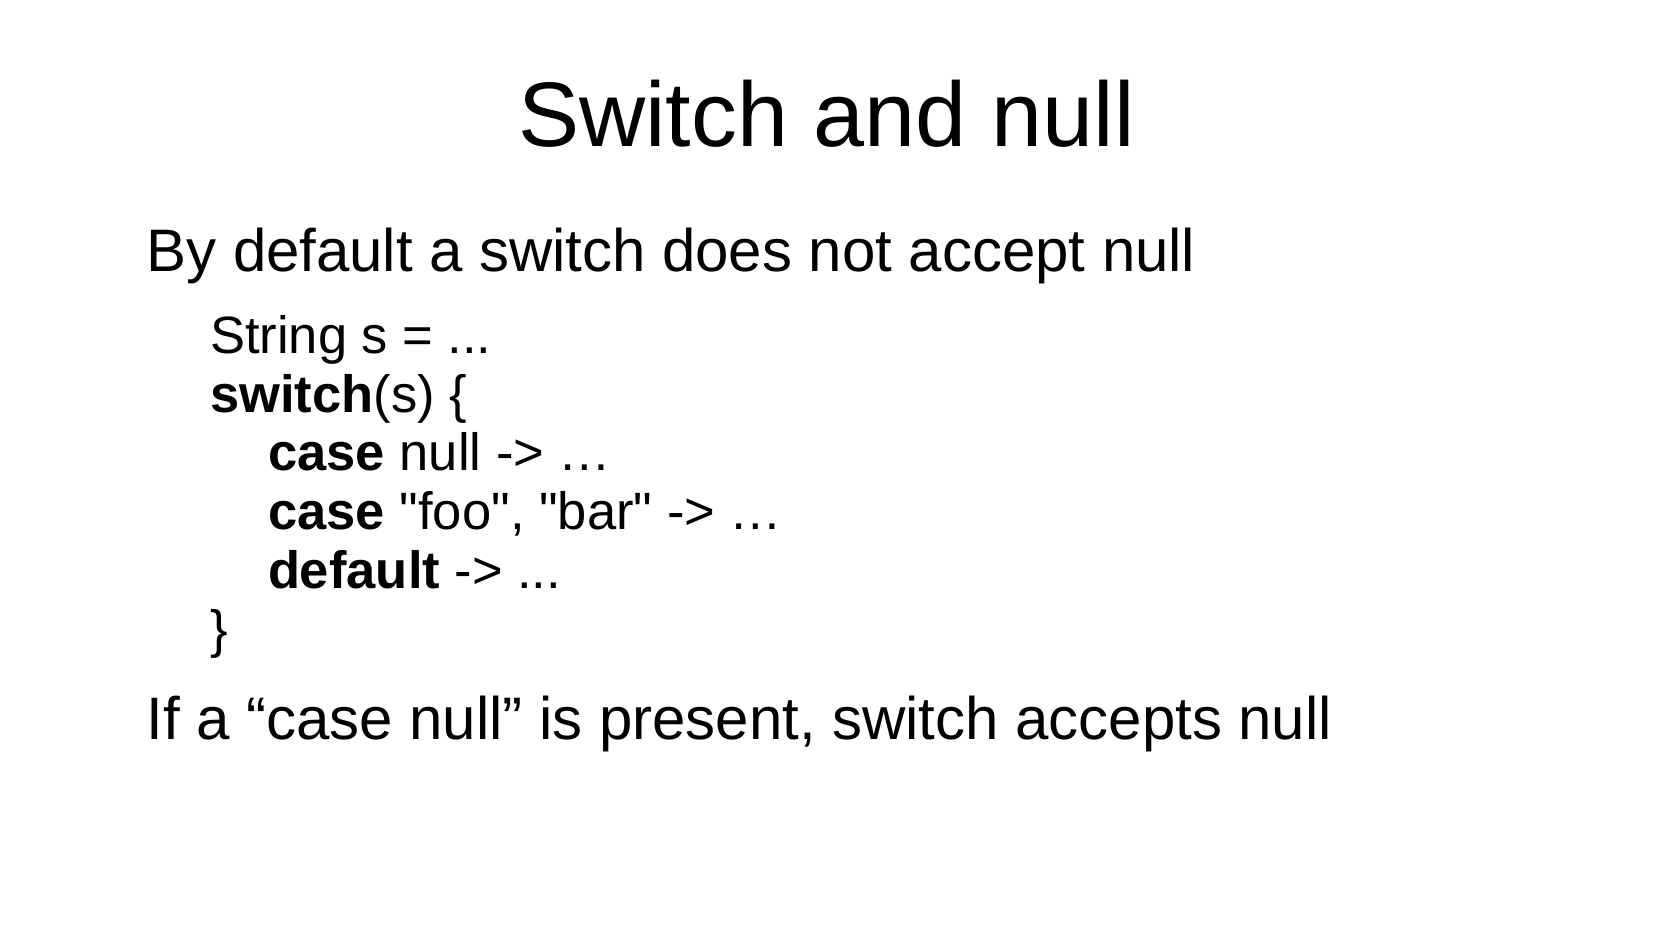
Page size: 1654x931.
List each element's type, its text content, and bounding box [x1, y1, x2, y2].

title Switch and null [82, 37, 1571, 193]
list By default a switch does not accept null String s = ... switch(s) { case null -> … case "foo", "bar" -> … default -> ... } If a “case null” is present, switch accepts null [82, 217, 1571, 758]
